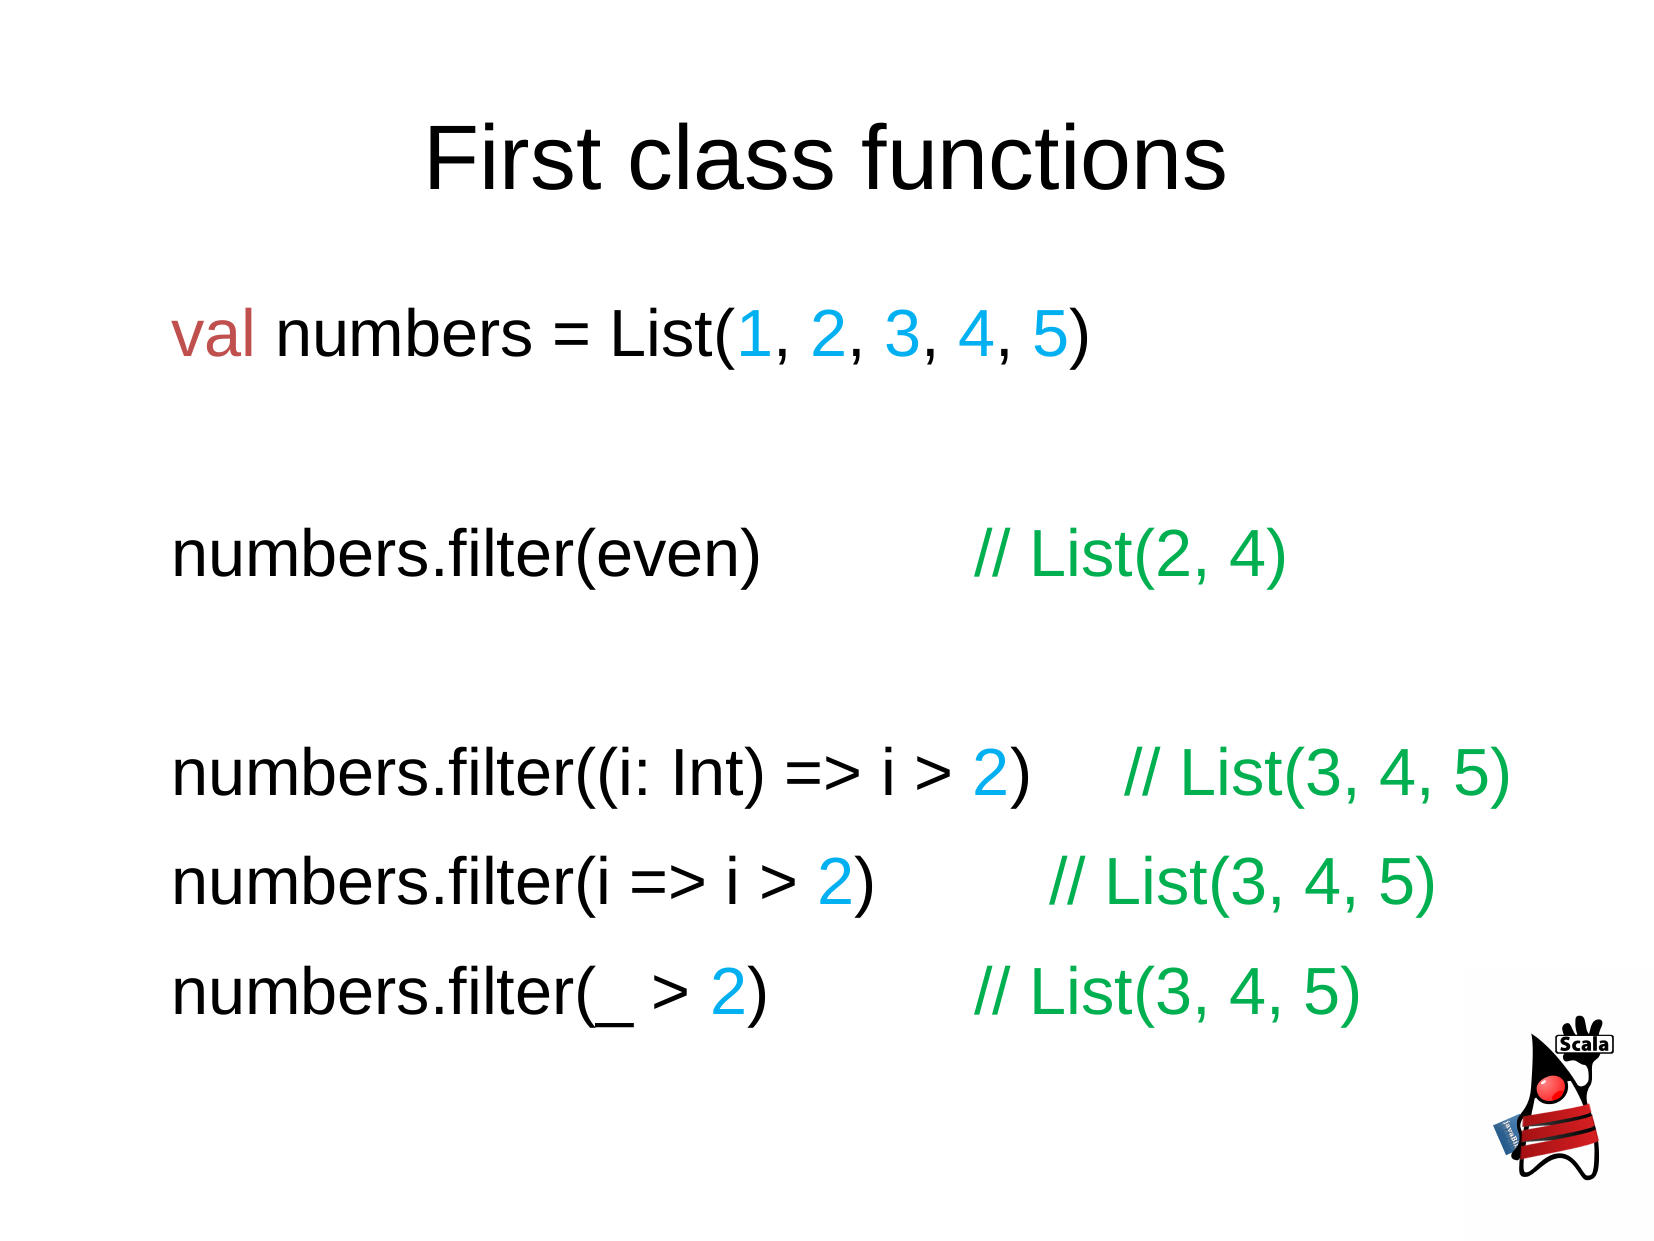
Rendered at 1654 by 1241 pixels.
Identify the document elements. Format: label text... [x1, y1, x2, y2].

title First class functions [82, 49, 1571, 257]
list val numbers = List(1, 2, 3, 4, 5) numbers.filter(even) // List(2, 4) numbers.filter((i: Int) => i > 2) // List(3, 4, 5) numbers.filter(i => i > 2) // List(3, 4, 5) numbers.filter(_ > 2) // List(3, 4, 5) [82, 290, 1571, 1109]
